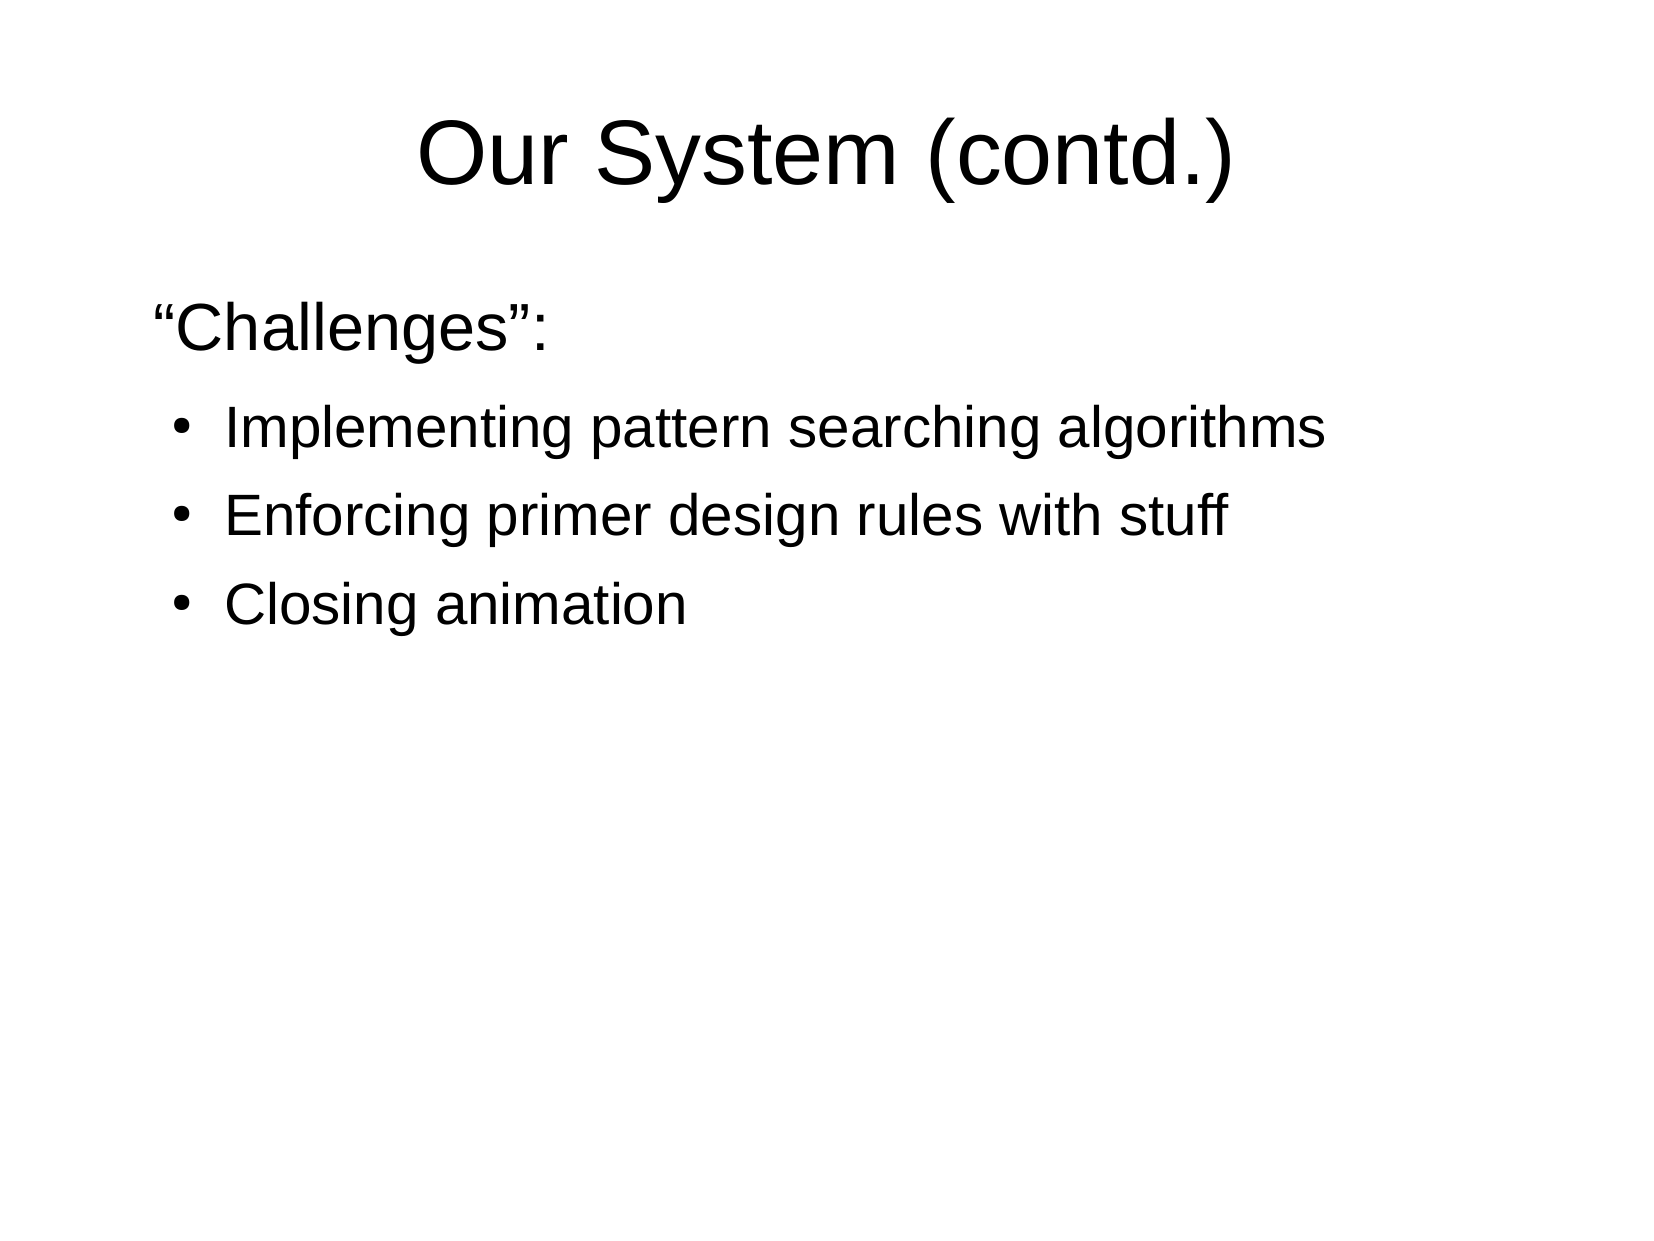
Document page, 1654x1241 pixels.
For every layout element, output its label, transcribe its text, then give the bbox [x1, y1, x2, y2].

title Our System (contd.) [82, 49, 1571, 257]
list “Challenges”: Implementing pattern searching algorithms Enforcing primer design rules with stuff Closing animation [82, 290, 1571, 1010]
